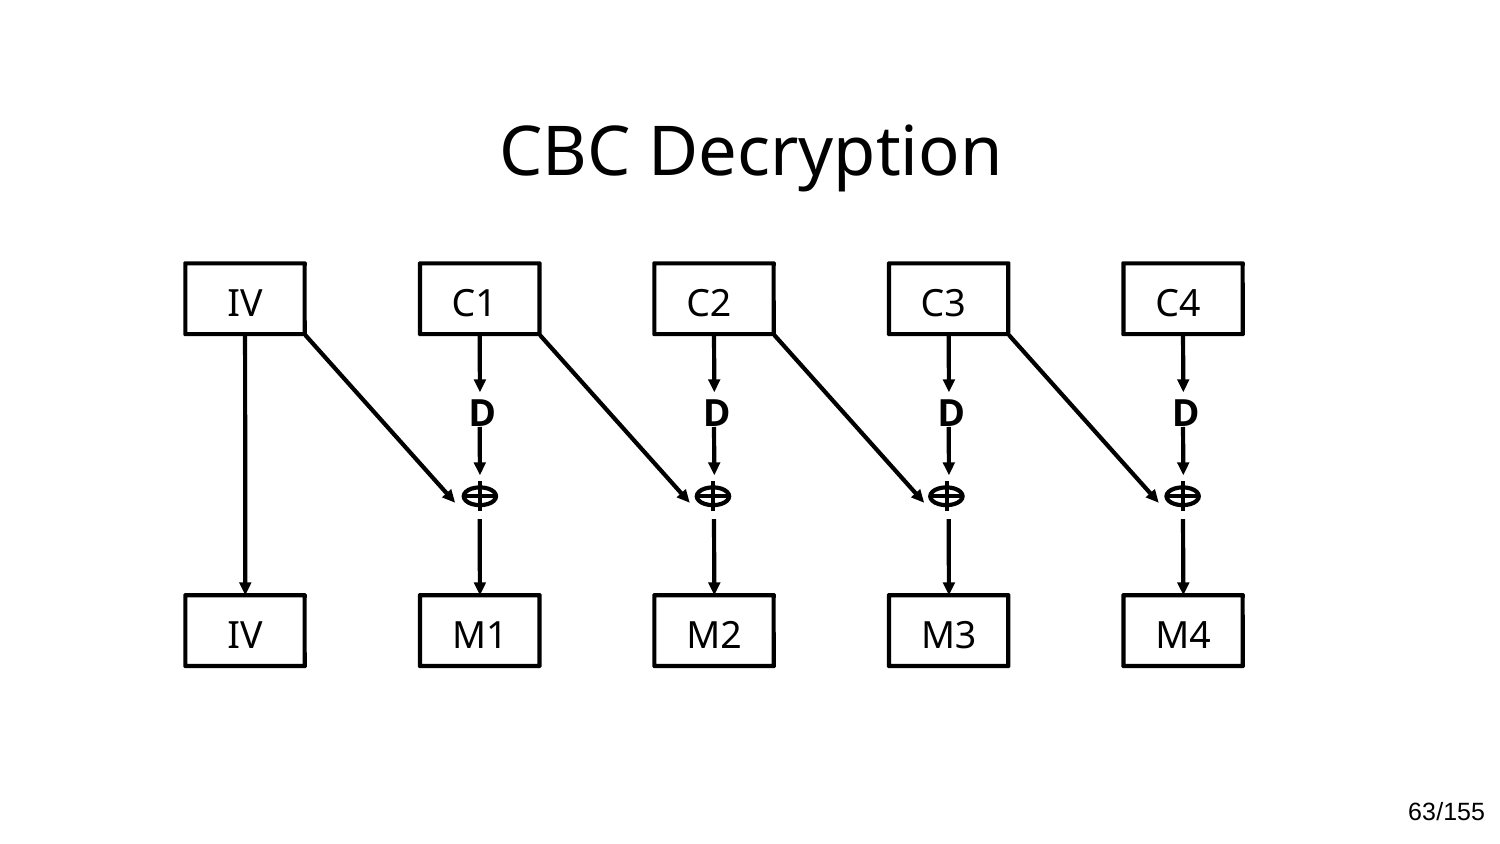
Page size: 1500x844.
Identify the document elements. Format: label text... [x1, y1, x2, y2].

text_box D [453, 380, 512, 442]
text_box D [1156, 380, 1216, 442]
text_box [889, 263, 1009, 335]
text_box M4 [1140, 602, 1227, 664]
text_box C3 [905, 271, 982, 332]
text_box M3 [905, 602, 992, 664]
text_box [889, 595, 1009, 667]
title CBC Decryption [121, 78, 1381, 217]
text_box M1 [436, 602, 523, 664]
text_box D [687, 380, 746, 442]
text_box [654, 595, 774, 667]
text_box [654, 263, 774, 335]
text_box [1123, 595, 1243, 667]
text_box [185, 263, 305, 335]
text_box IV [212, 271, 278, 332]
text_box [185, 595, 305, 667]
text_box D [922, 380, 981, 442]
text_box C4 [1140, 271, 1216, 332]
text_box [420, 263, 540, 335]
text_box M2 [671, 602, 758, 664]
text_box IV [212, 602, 278, 664]
text_box [1123, 263, 1243, 335]
text_box C2 [671, 271, 747, 332]
text_box C1 [436, 271, 513, 332]
text_box [420, 595, 540, 666]
